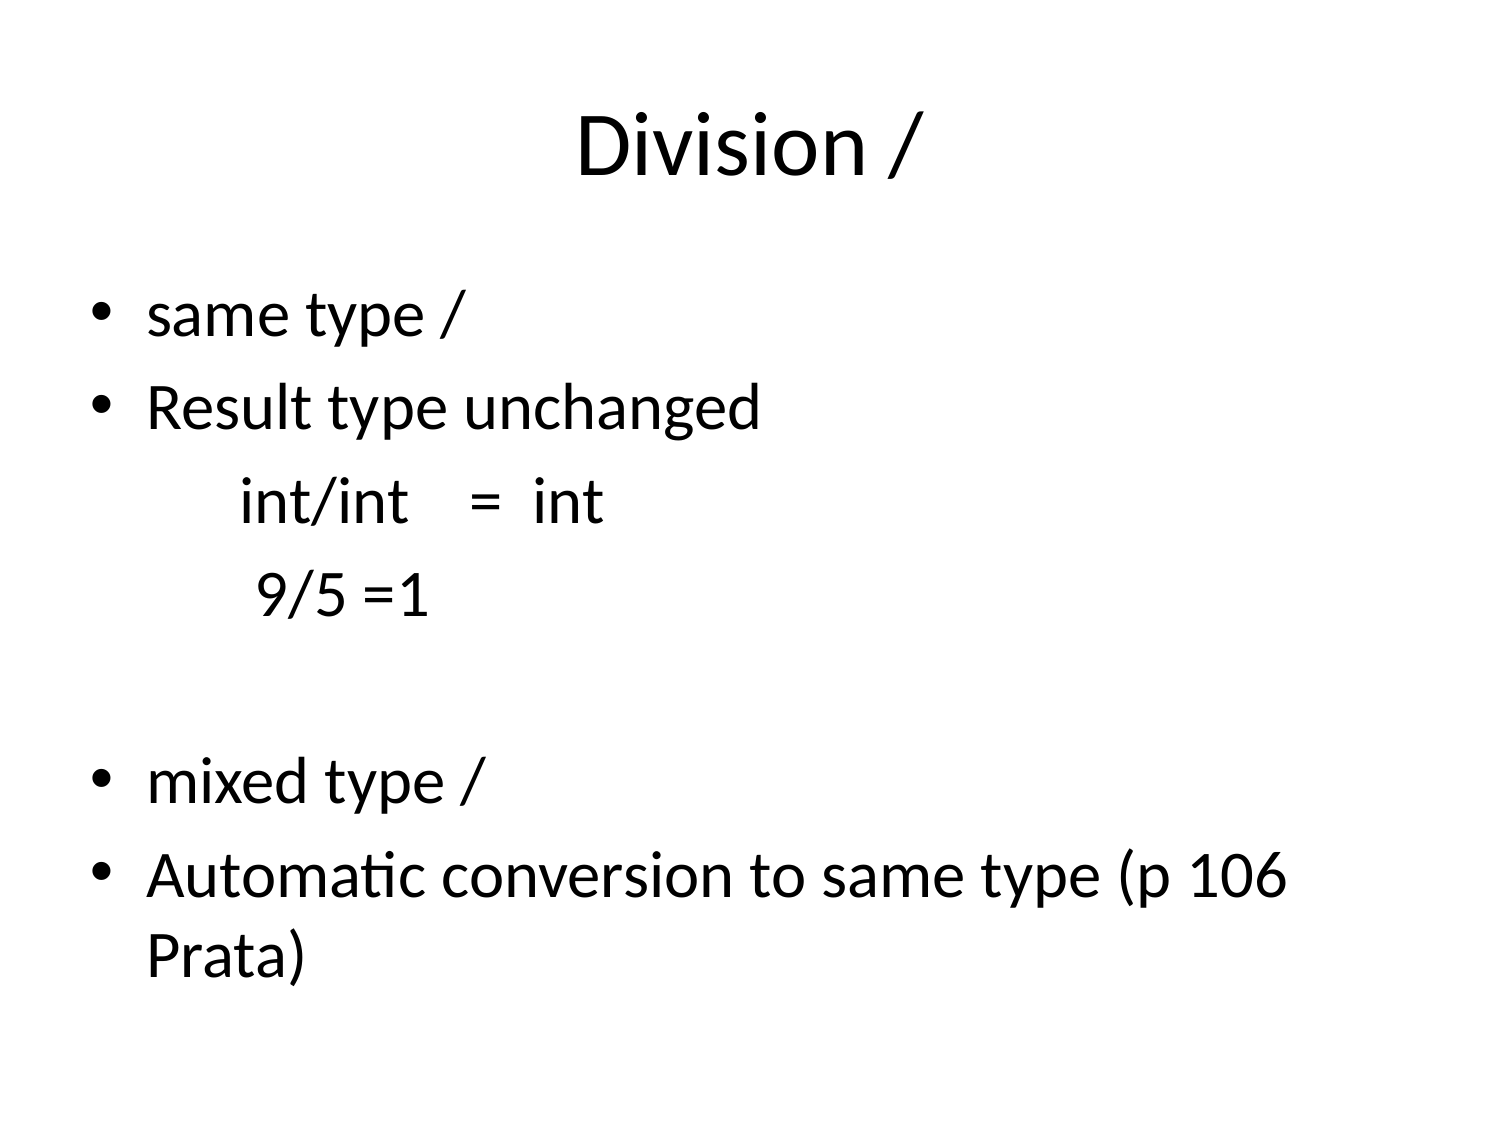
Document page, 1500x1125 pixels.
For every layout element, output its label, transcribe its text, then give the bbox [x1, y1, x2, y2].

list same type / Result type unchanged int/int = int 9/5 =1 mixed type / Automatic conversion to same type (p 106 Prata) [75, 262, 1425, 1005]
title Division / [75, 45, 1425, 233]
